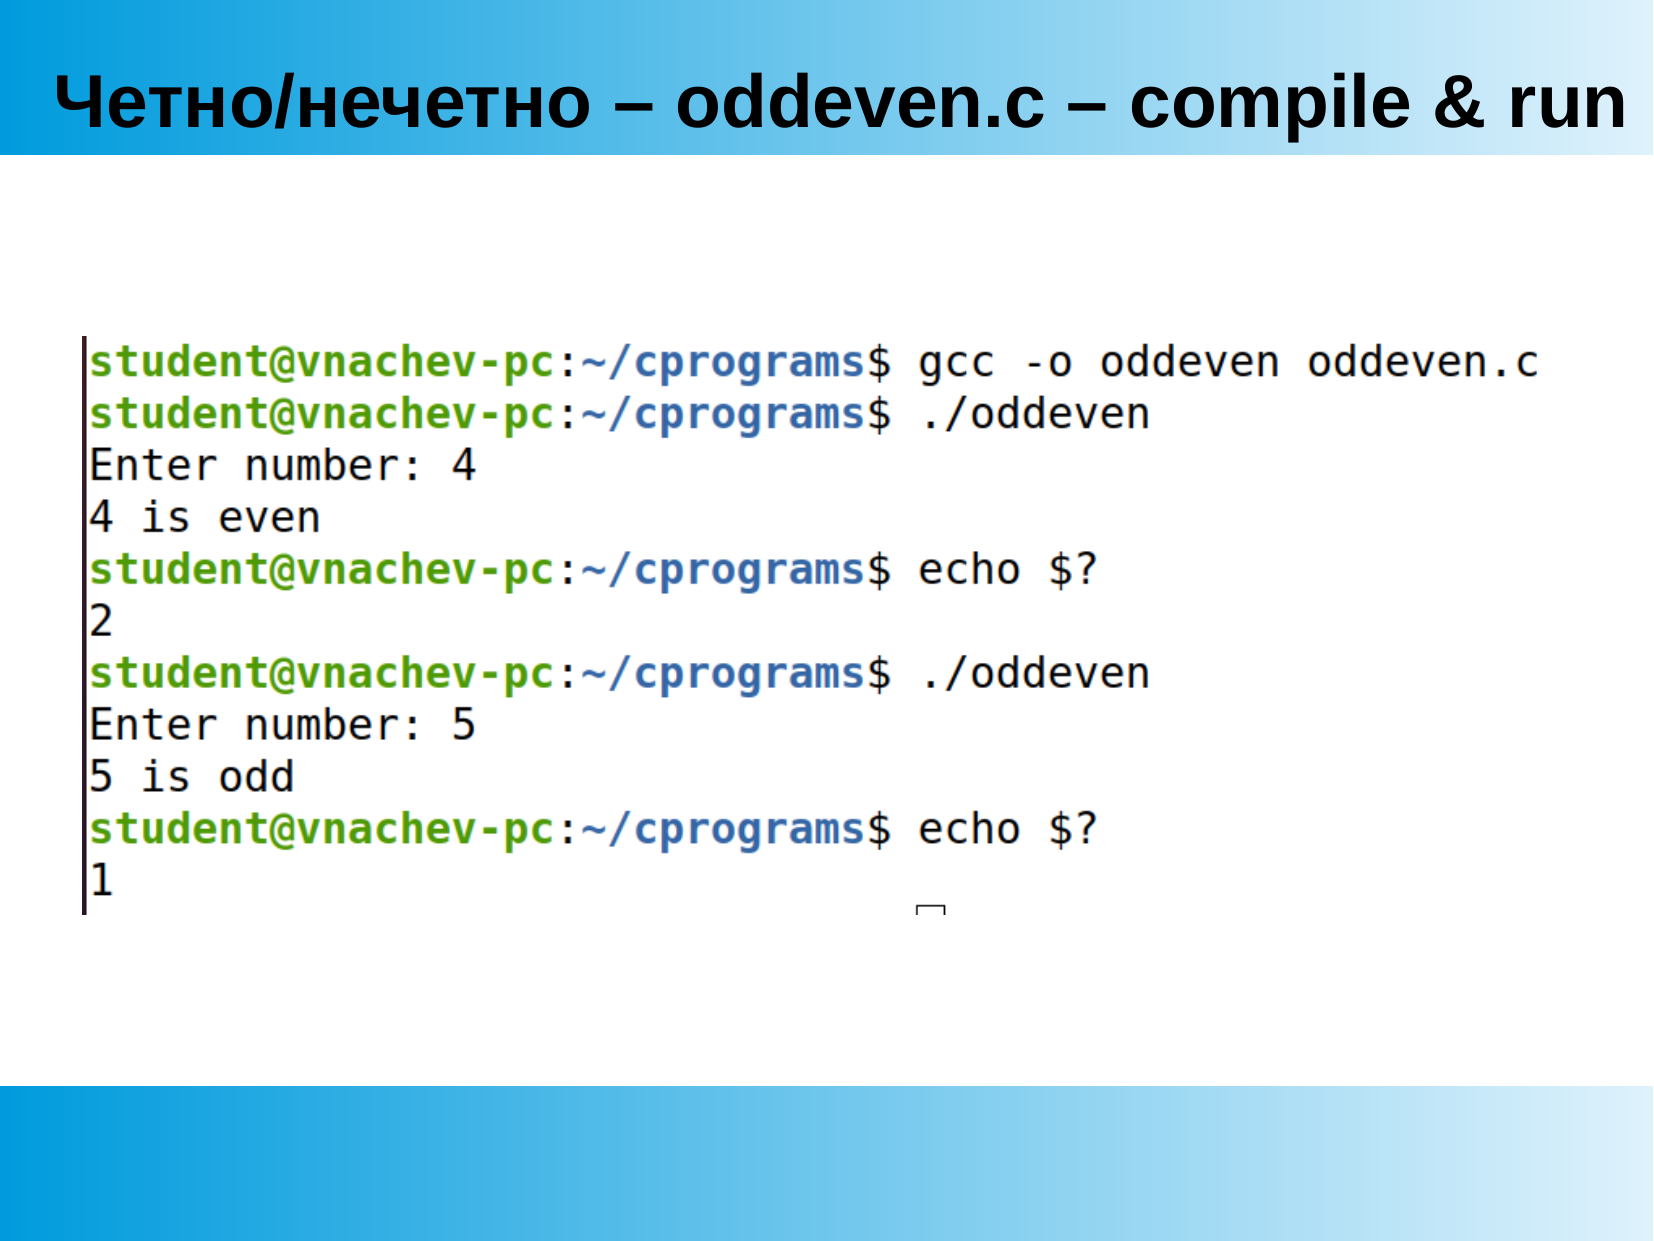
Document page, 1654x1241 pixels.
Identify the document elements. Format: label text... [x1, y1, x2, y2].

title Четно/нечетно – oddeven.c – compile & run [30, 17, 1654, 186]
picture [82, 336, 1571, 916]
